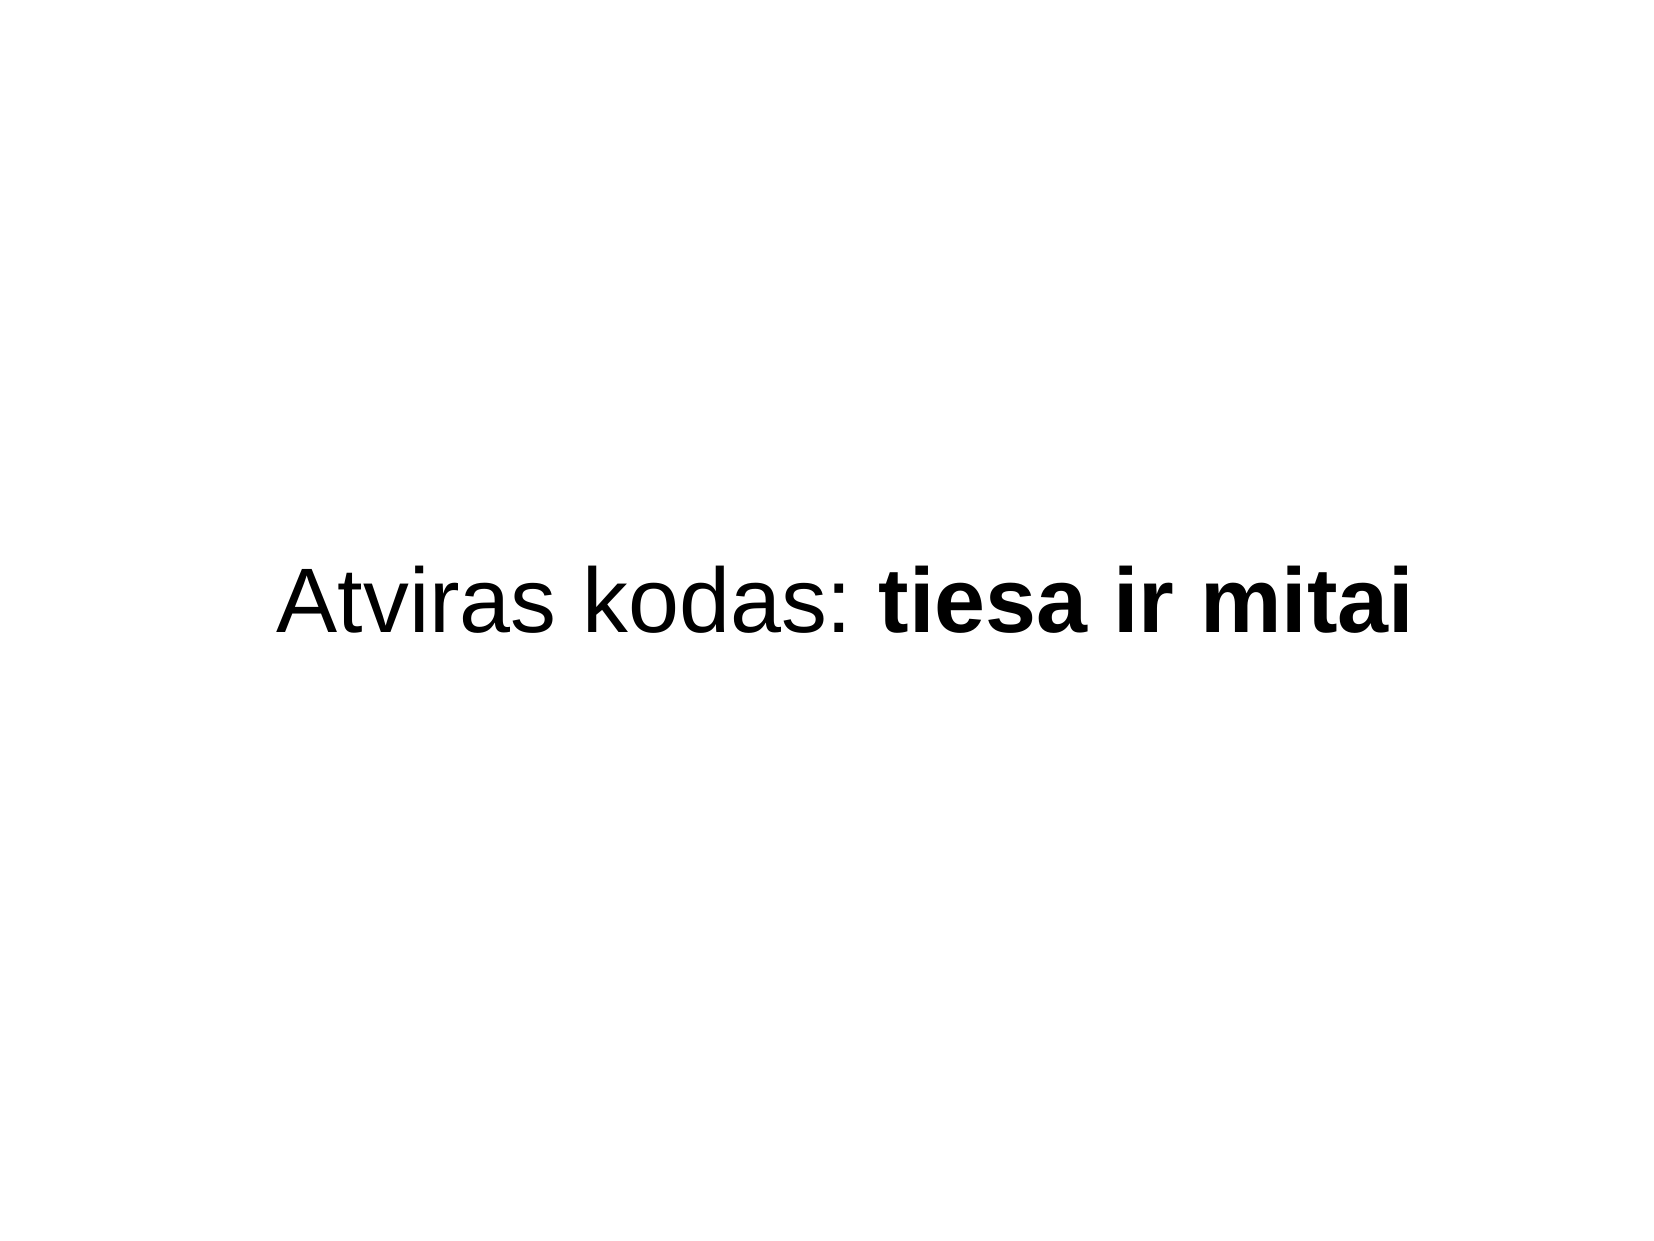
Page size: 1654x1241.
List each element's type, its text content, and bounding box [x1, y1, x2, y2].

title Atviras kodas: tiesa ir mitai [101, 292, 1590, 908]
